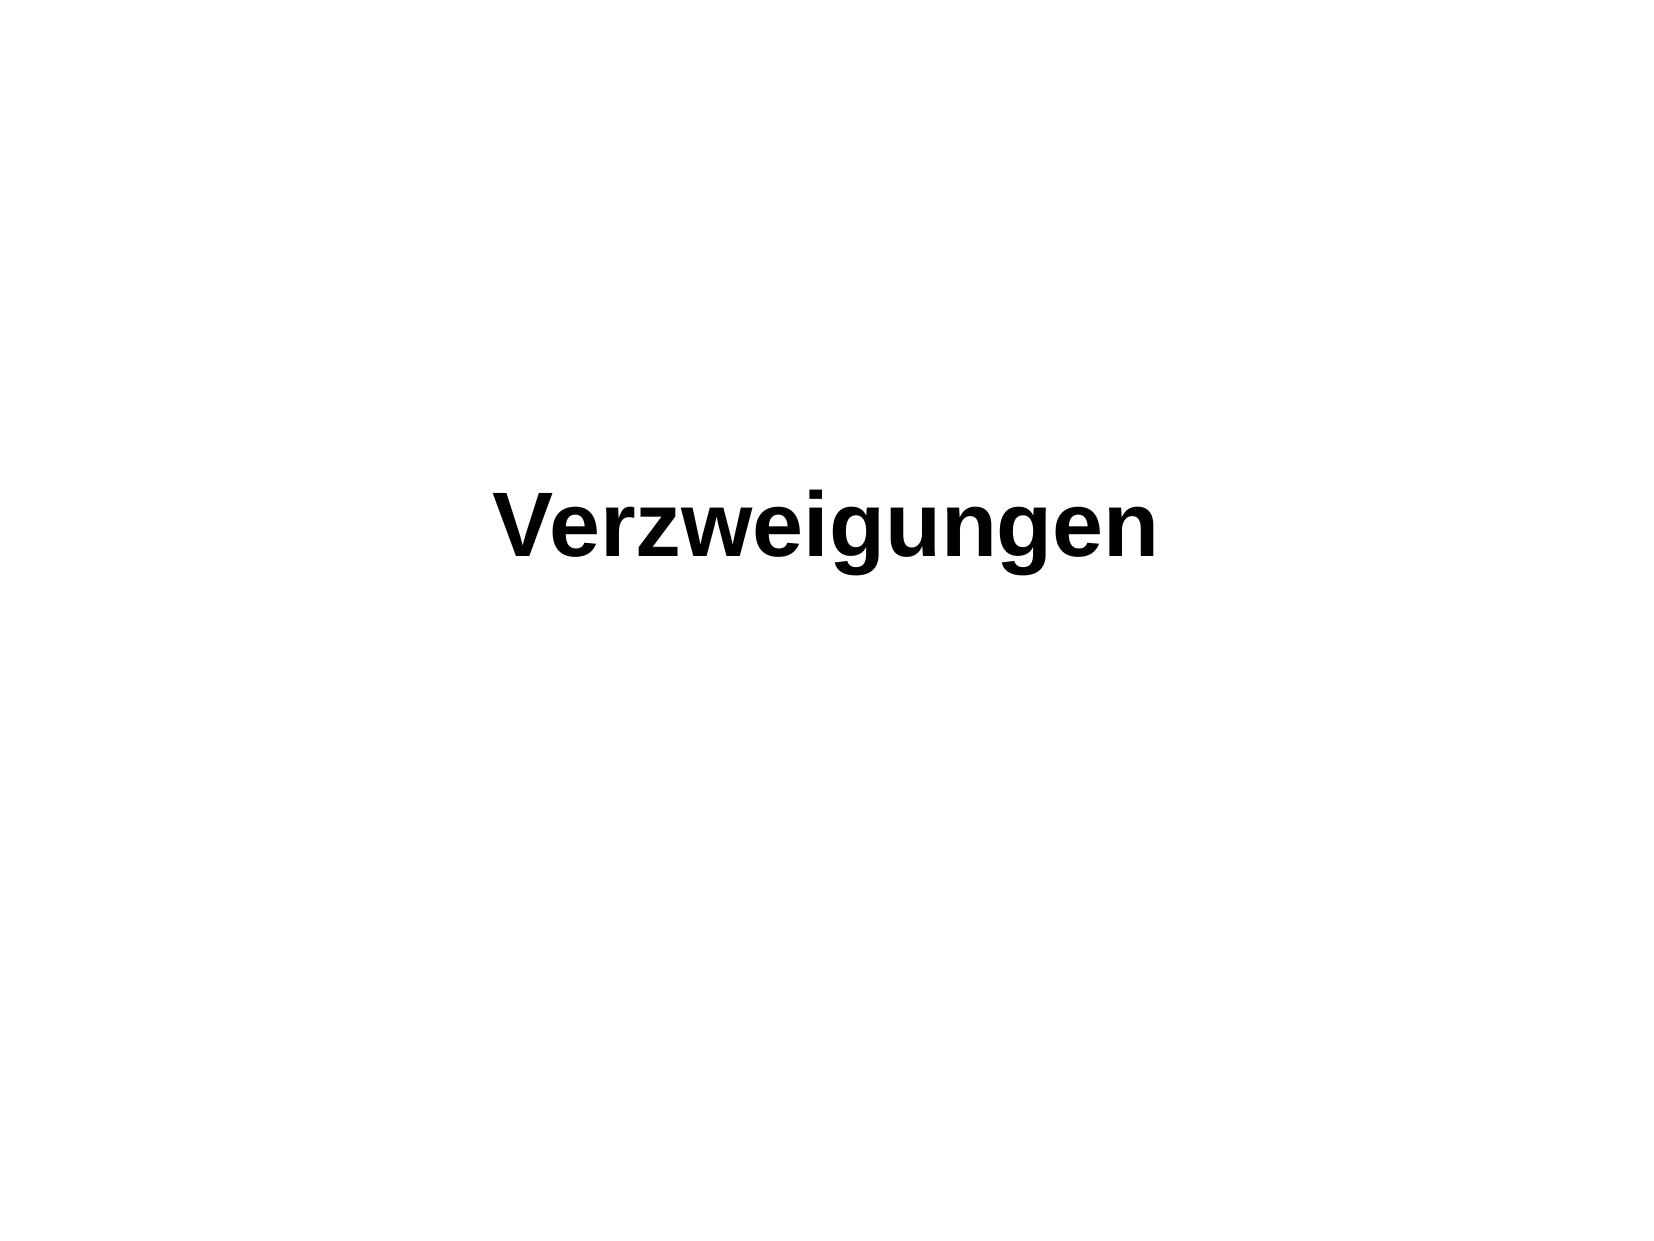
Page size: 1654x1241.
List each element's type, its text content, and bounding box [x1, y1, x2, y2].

title Verzweigungen [82, 421, 1571, 629]
